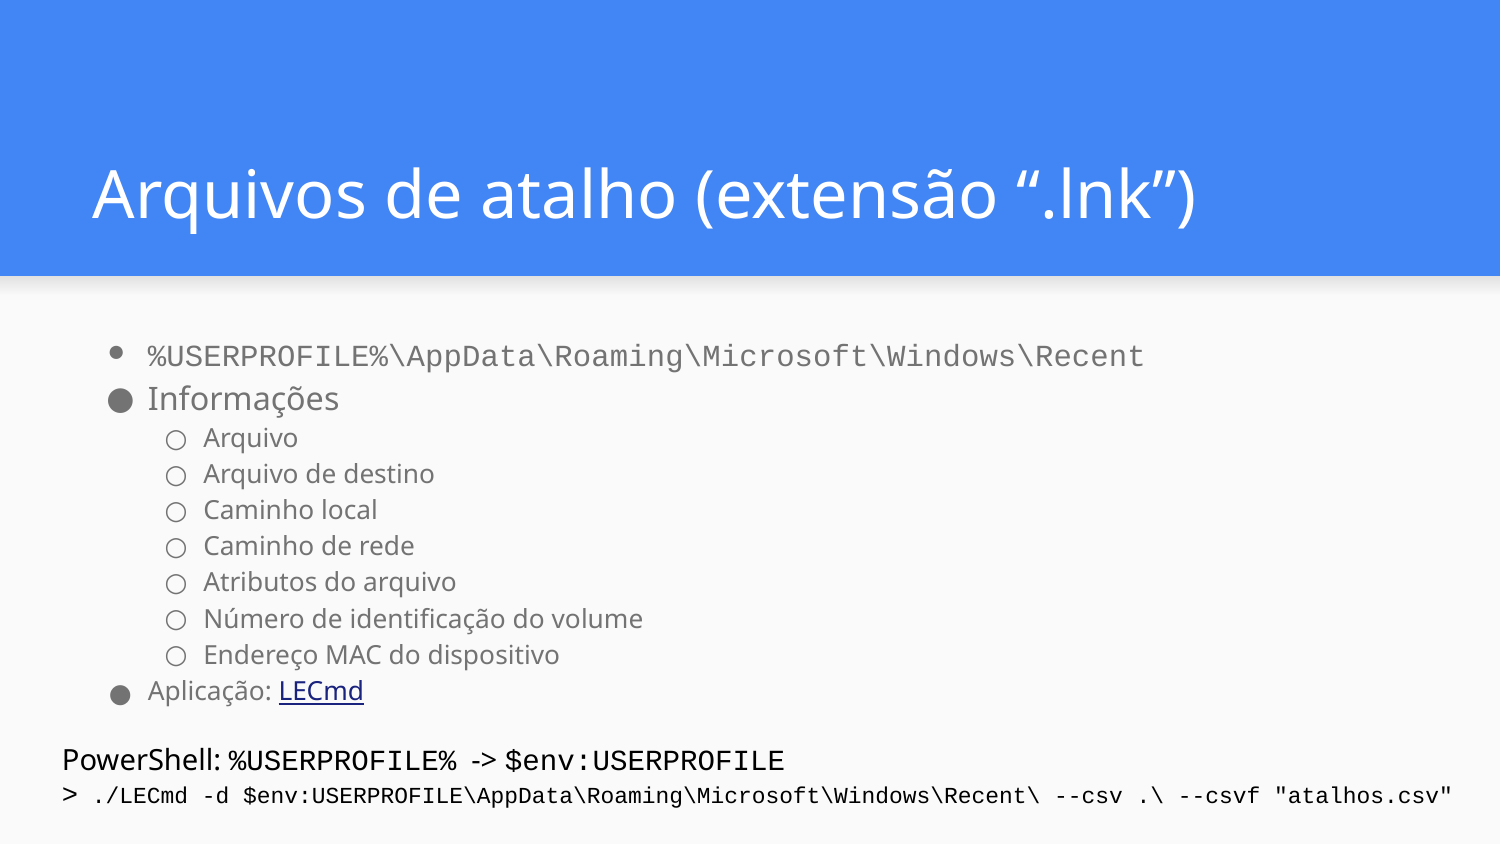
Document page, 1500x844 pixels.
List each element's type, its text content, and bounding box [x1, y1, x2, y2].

title Arquivos de atalho (extensão “.lnk”) [77, 121, 1427, 248]
list %USERPROFILE%\AppData\Roaming\Microsoft\Windows\Recent Informações Arquivo Arquivo de destino Caminho local Caminho de rede Atributos do arquivo Número de identificação do volume Endereço MAC do dispositivo Aplicação: LECmd [77, 314, 1427, 726]
text_box PowerShell: %USERPROFILE% -> $env:USERPROFILE > ./LECmd -d $env:USERPROFILE\AppData\Roaming\Microsoft\Windows\Recent\ --csv .\ --csvf "atalhos.csv" [46, 726, 1500, 825]
